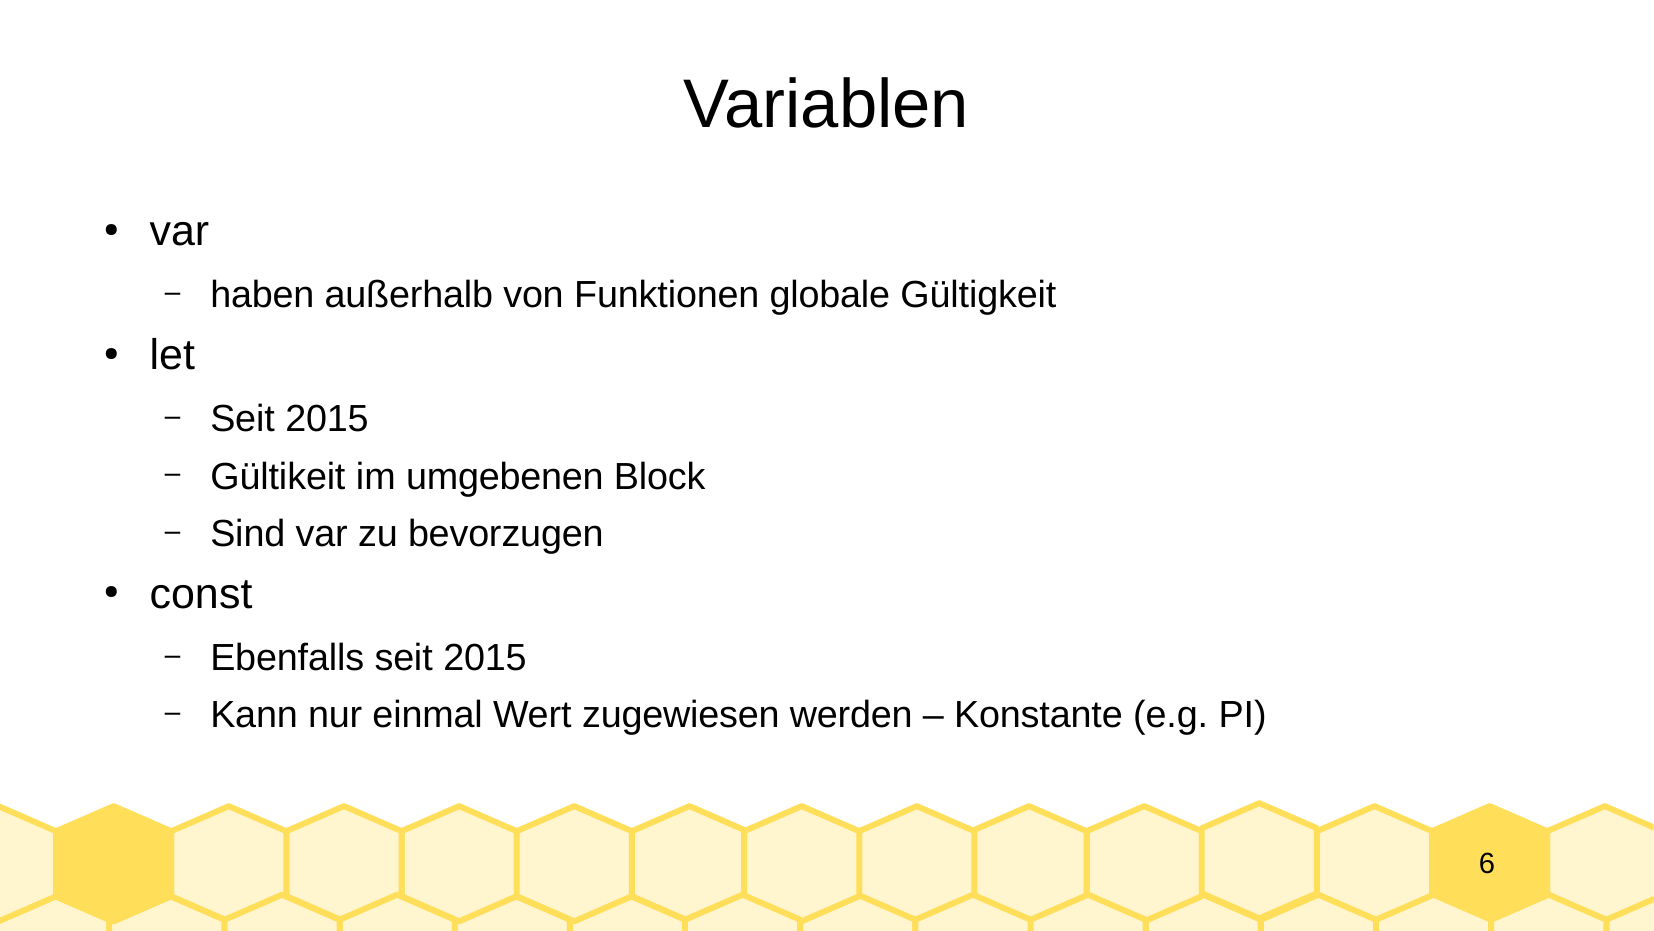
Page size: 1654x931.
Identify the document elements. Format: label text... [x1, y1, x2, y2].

title Variablen [88, 29, 1565, 178]
list var haben außerhalb von Funktionen globale Gültigkeit let Seit 2015 Gültikeit im umgebenen Block Sind var zu bevorzugen const Ebenfalls seit 2015 Kann nur einmal Wert zugewiesen werden – Konstante (e.g. PI) [88, 206, 1565, 739]
